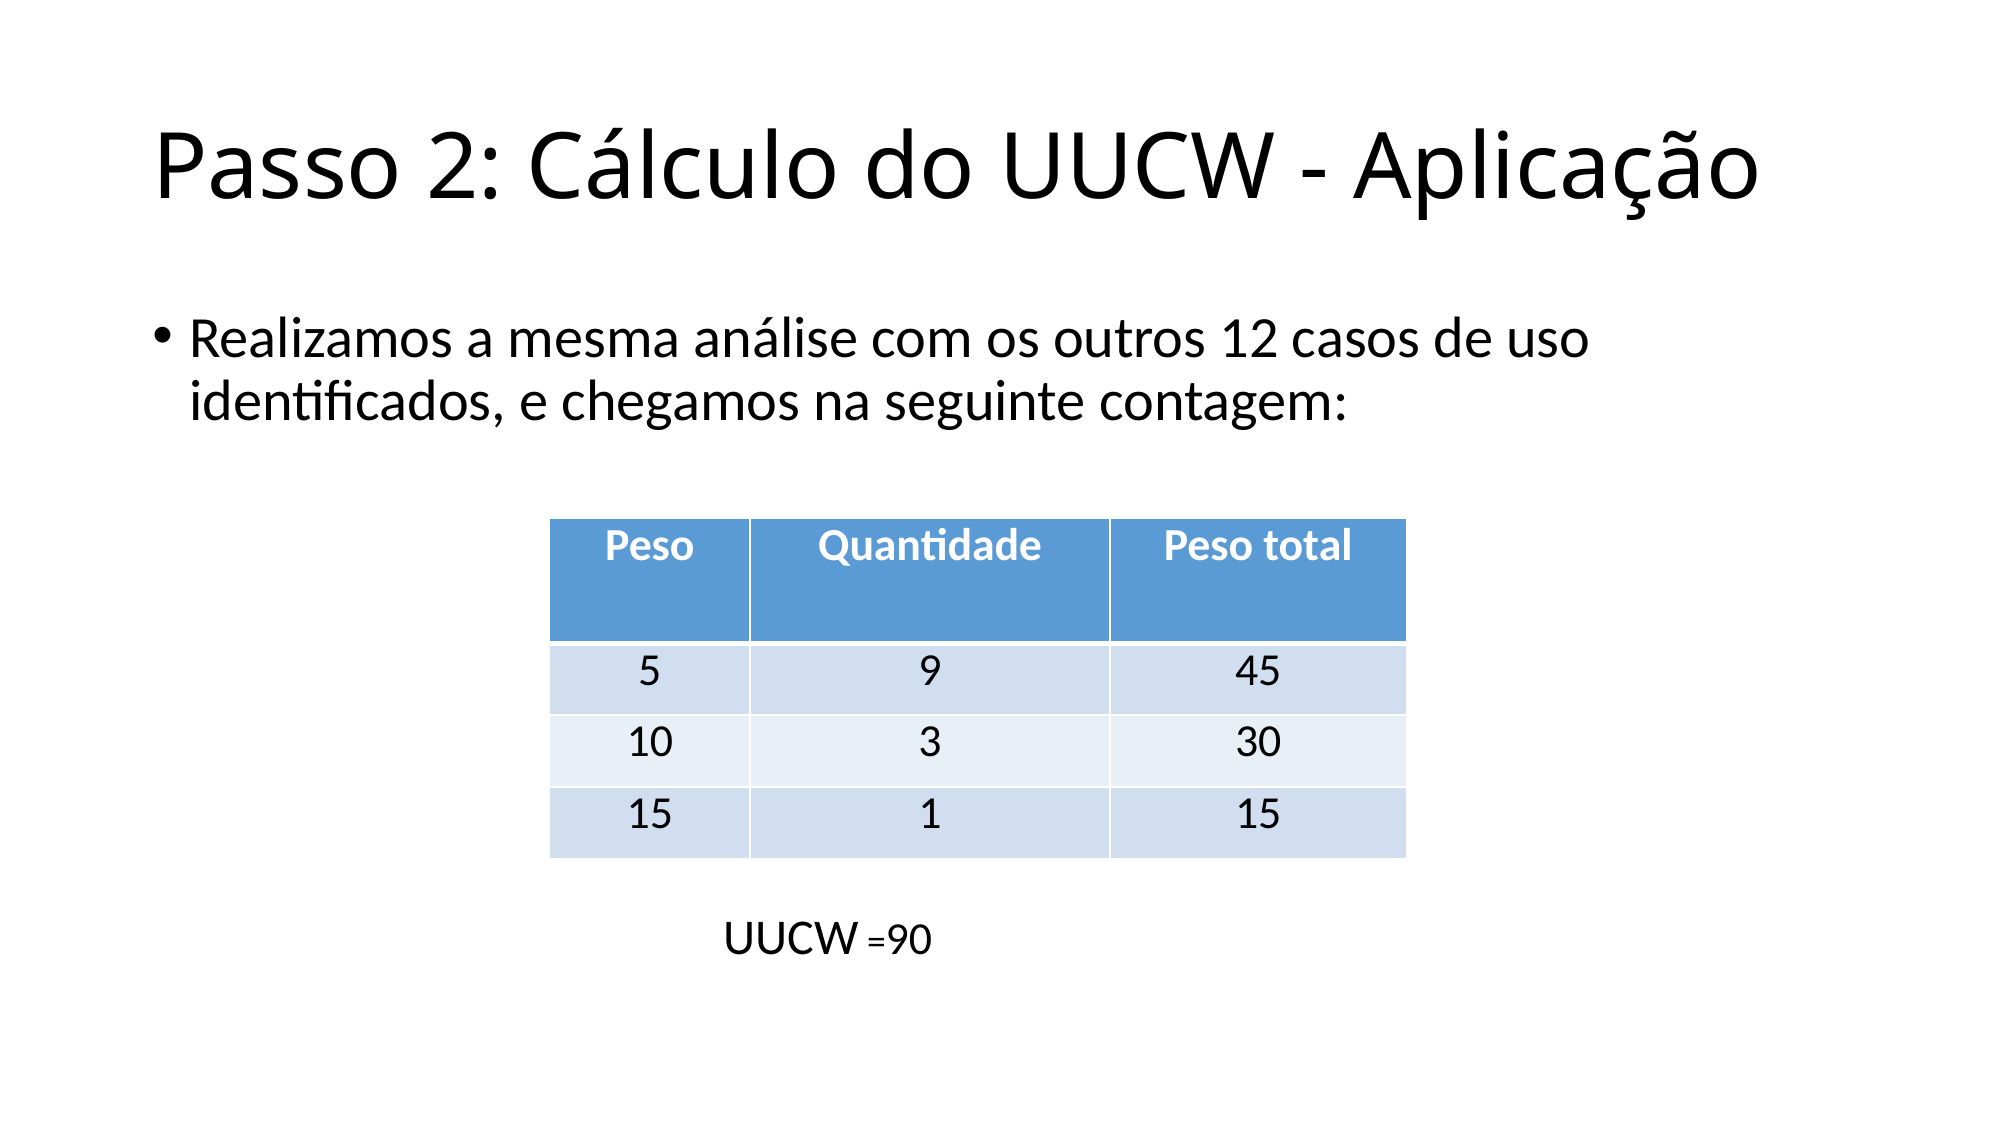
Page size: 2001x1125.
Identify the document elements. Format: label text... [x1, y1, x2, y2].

table_cell 5 [550, 646, 749, 714]
table_cell 3 [751, 716, 1109, 786]
table_header Quantidade [751, 519, 1109, 641]
table_cell 10 [550, 716, 749, 786]
table_cell 45 [1111, 646, 1406, 714]
text_box UUCW =90 [708, 897, 1009, 973]
table_cell 9 [751, 646, 1109, 714]
text_box Passo 2: Cálculo do UUCW - Aplicação [137, 59, 1863, 278]
table_cell 15 [550, 788, 749, 858]
table_header Peso [550, 519, 749, 641]
table_cell 1 [751, 788, 1109, 858]
table_cell 30 [1111, 716, 1406, 786]
text_box Realizamos a mesma análise com os outros 12 casos de uso identificados, e chegamos na seguinte contagem: [137, 299, 1863, 464]
table_cell 15 [1111, 788, 1406, 858]
table_header Peso total [1111, 519, 1406, 641]
